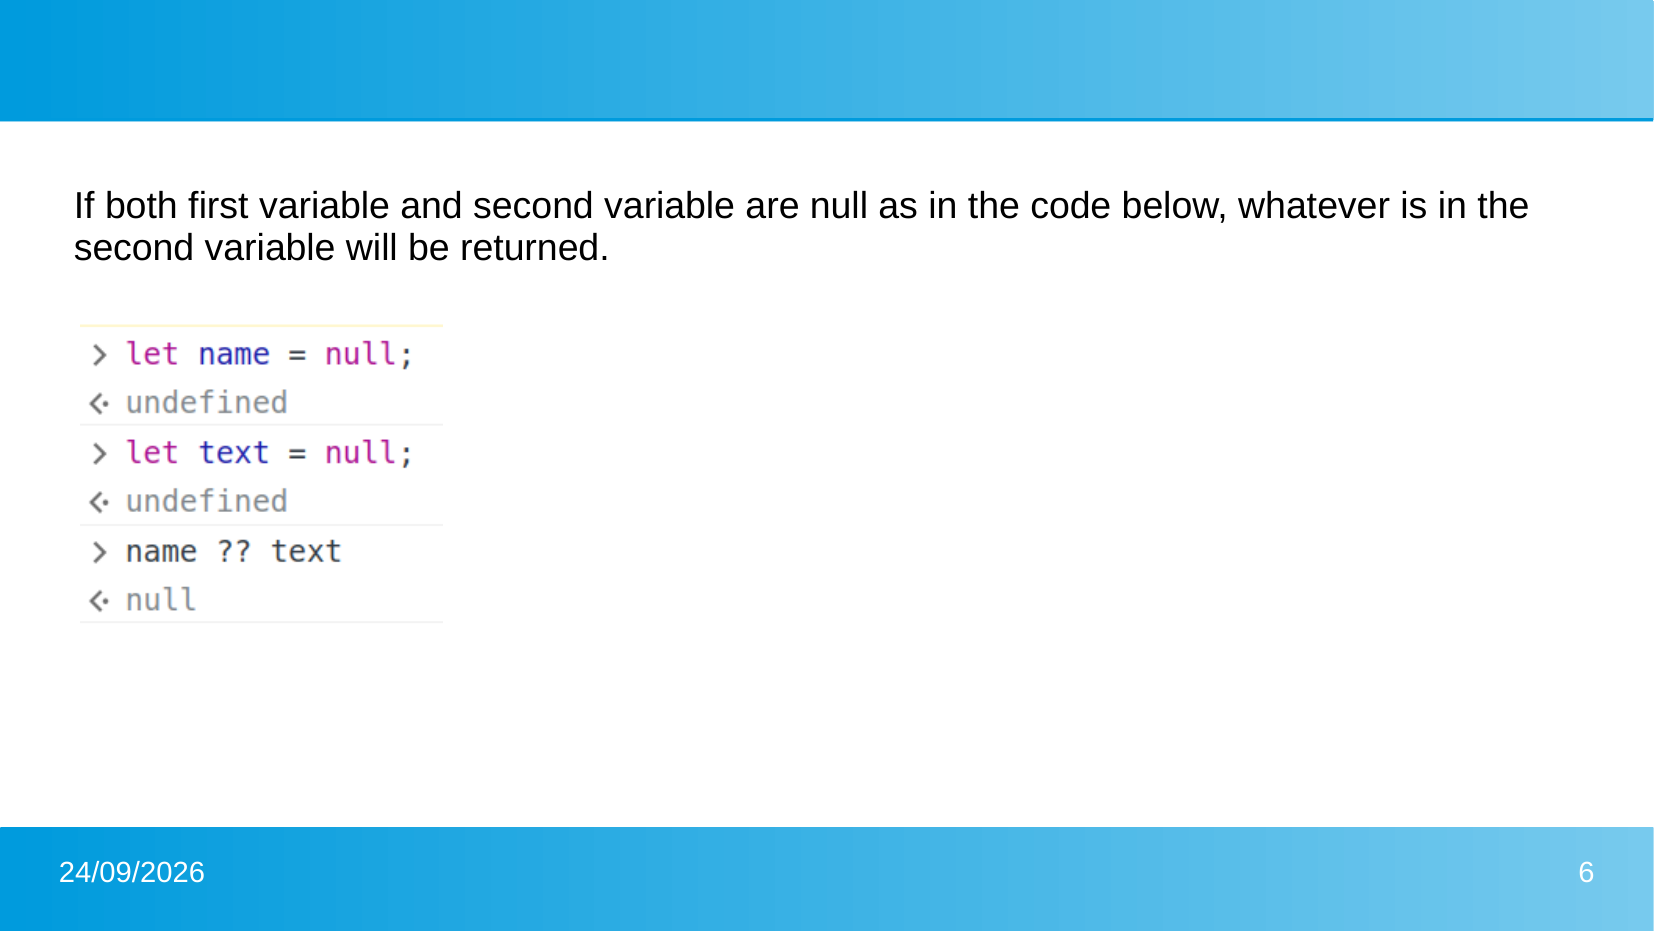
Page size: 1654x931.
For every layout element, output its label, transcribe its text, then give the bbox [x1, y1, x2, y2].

picture [80, 324, 443, 632]
text_box If both first variable and second variable are null as in the code below, whatever is in the second variable will be returned. [59, 177, 1565, 276]
